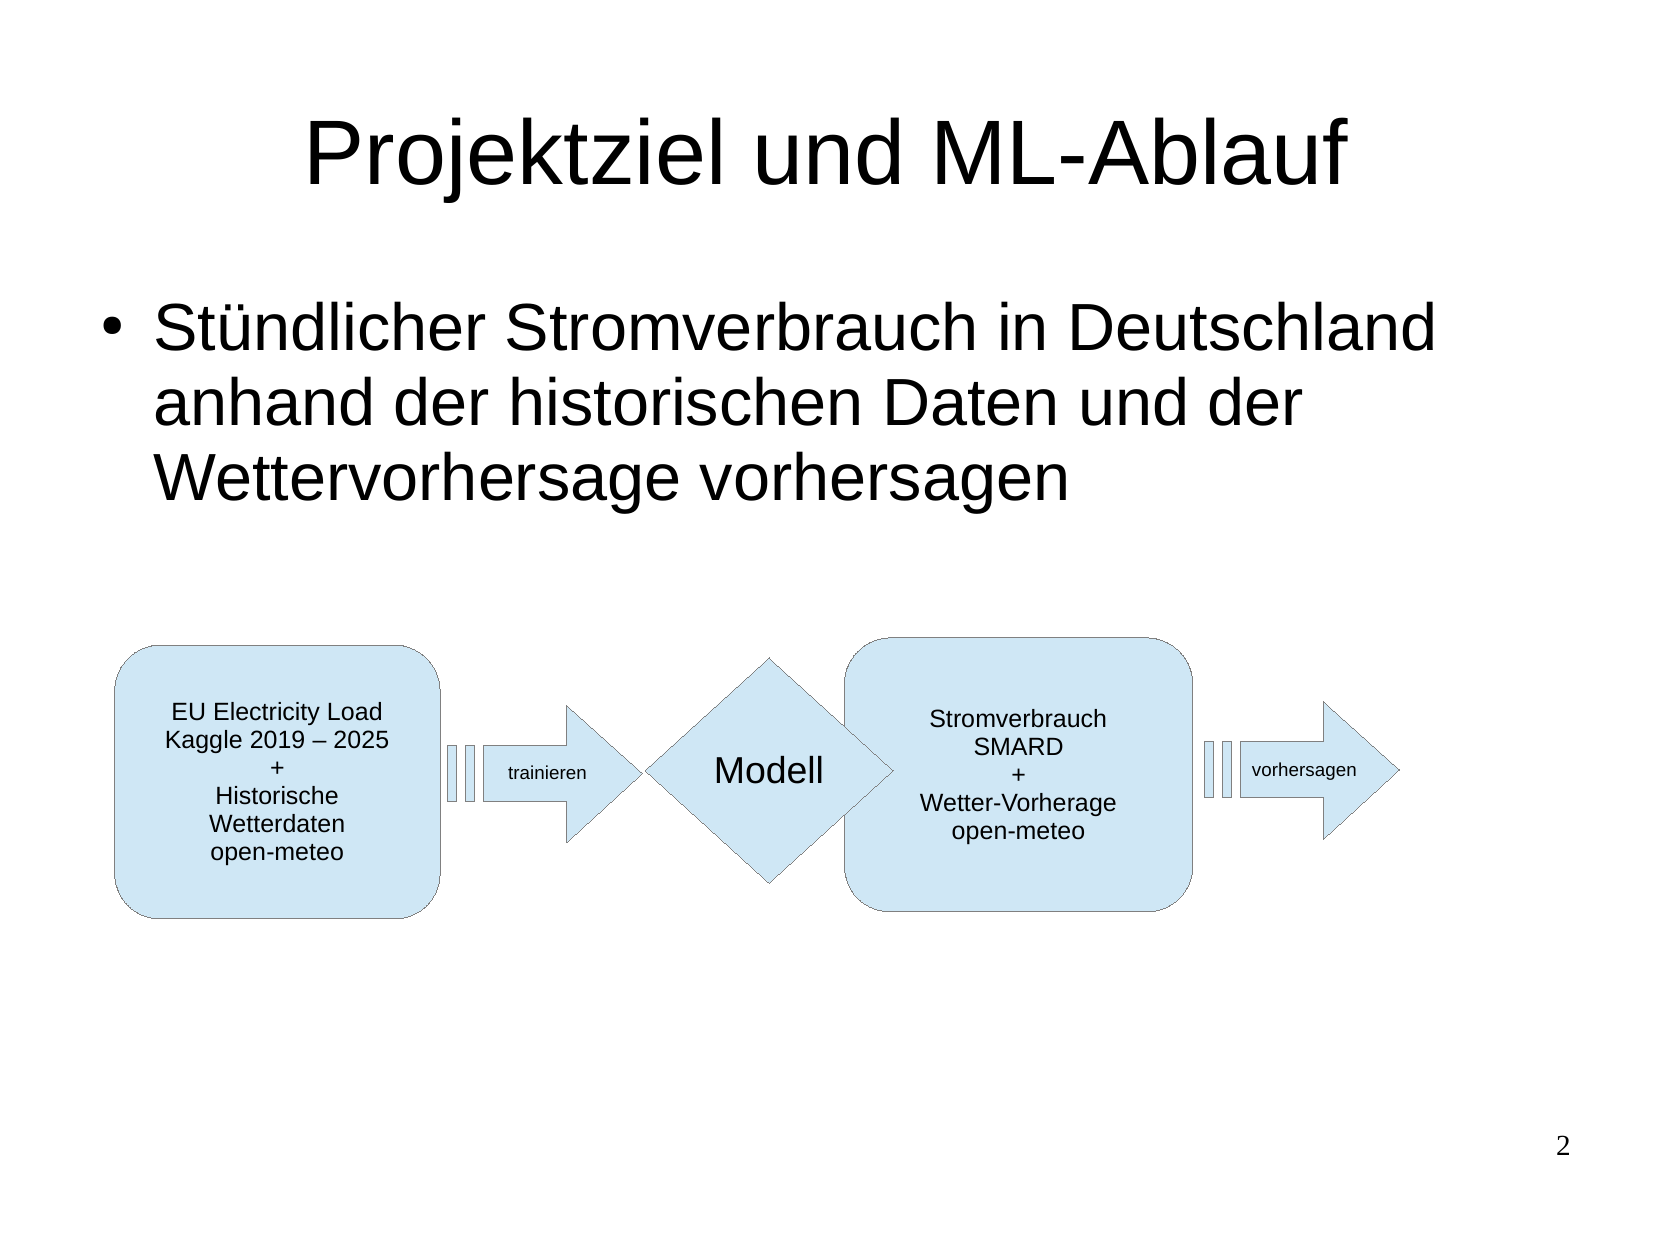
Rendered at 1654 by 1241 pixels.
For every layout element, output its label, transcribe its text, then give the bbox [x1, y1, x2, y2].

text_box vorhersagen [1204, 741, 1214, 798]
text_box trainieren [465, 745, 475, 802]
text_box EU Electricity Load Kaggle 2019 – 2025 + Historische Wetterdaten open-meteo [114, 645, 441, 919]
list Stündlicher Stromverbrauch in Deutschland anhand der historischen Daten und der Wettervorhersage vorhersagen [82, 290, 1571, 1109]
text_box vorhersagen [1222, 741, 1232, 798]
title Projektziel und ML-Ablauf [82, 49, 1571, 257]
text_box trainieren [447, 745, 457, 802]
text_box Modell [645, 657, 894, 884]
text_box trainieren [483, 705, 643, 843]
text_box Stromverbrauch SMARD + Wetter-Vorherage open-meteo [844, 637, 1193, 912]
text_box vorhersagen [1240, 701, 1400, 840]
